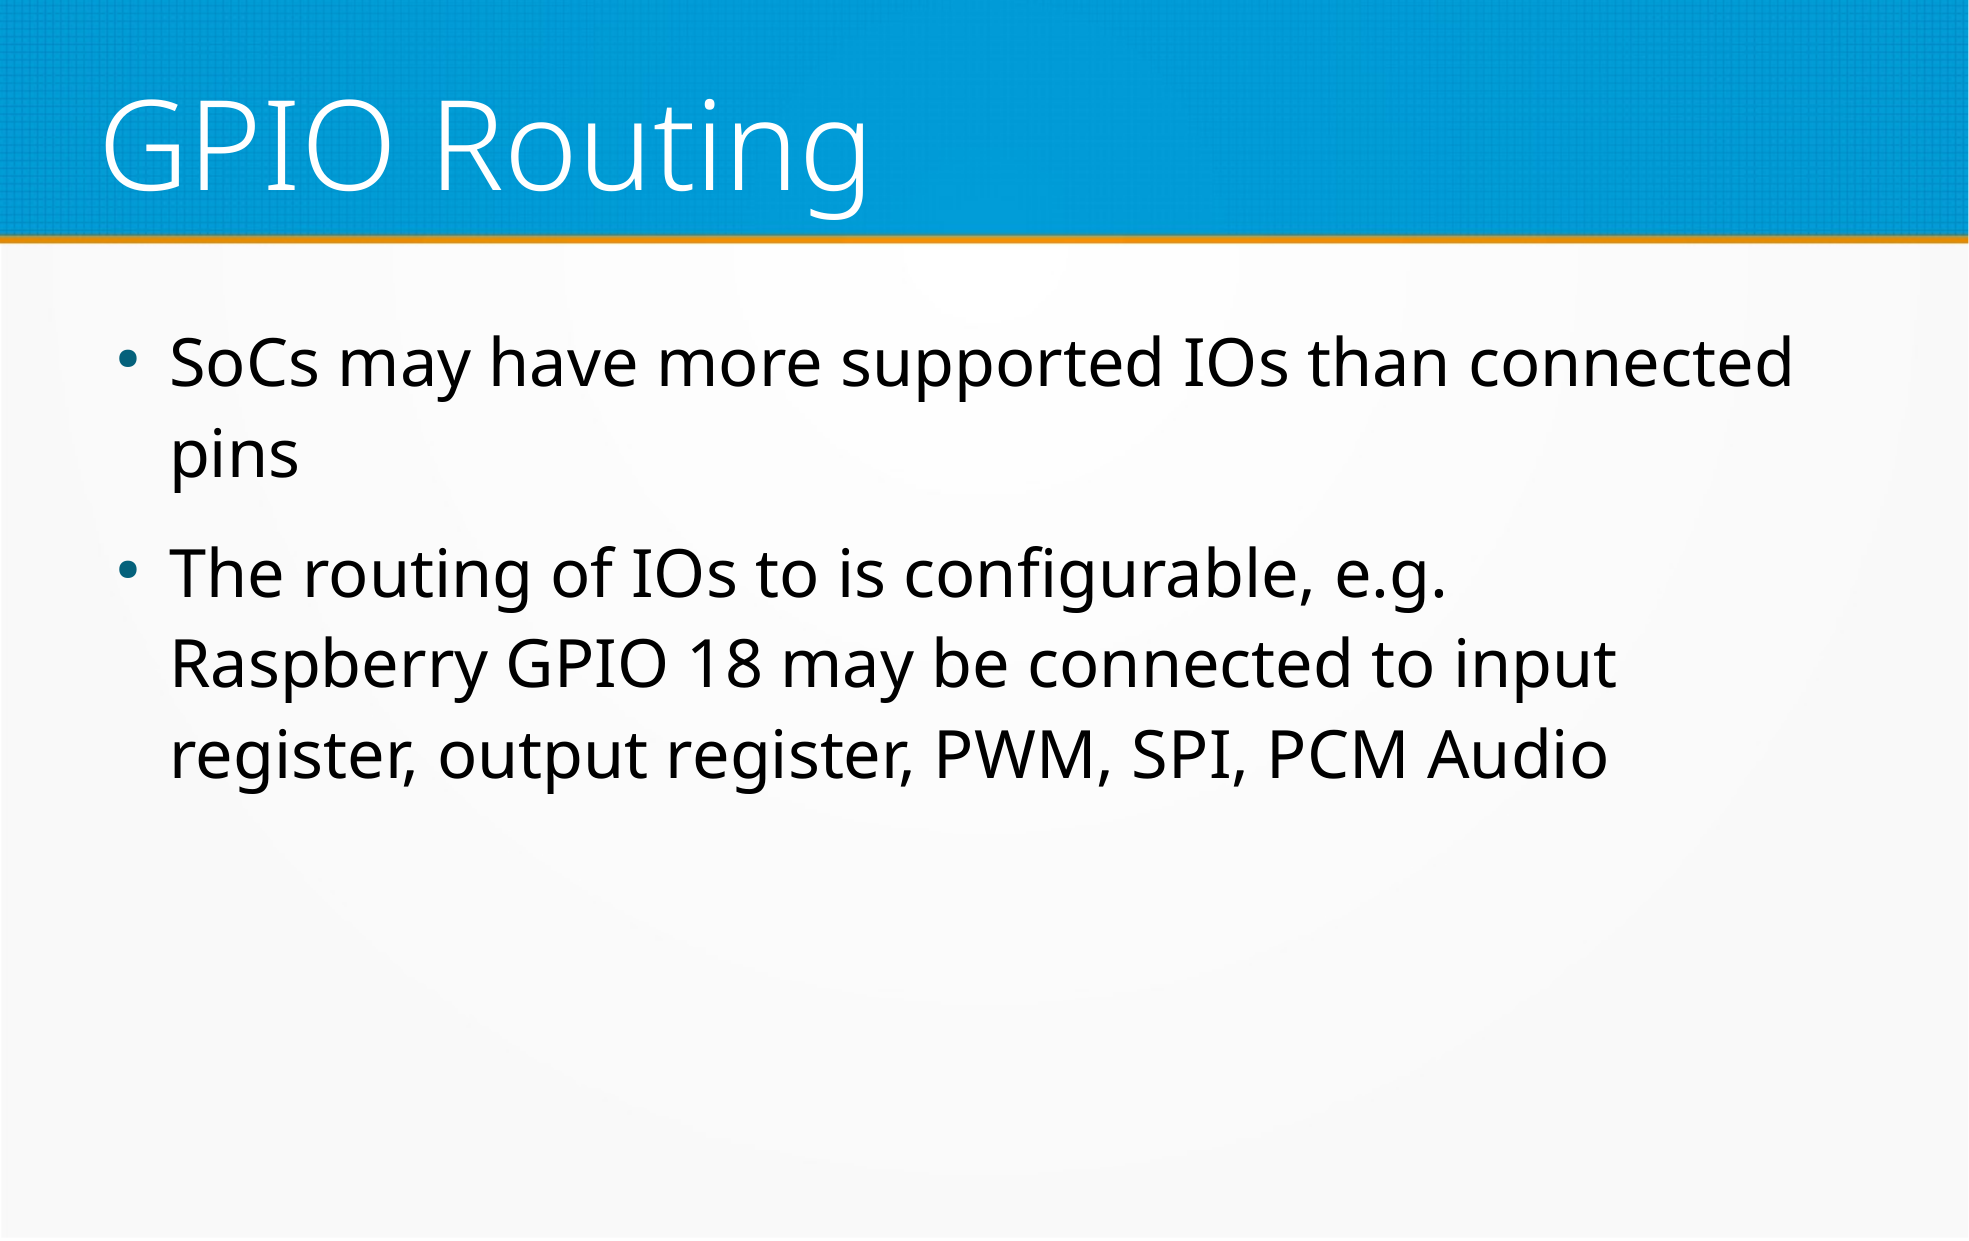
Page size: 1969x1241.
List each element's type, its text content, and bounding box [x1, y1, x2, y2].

title GPIO Routing [98, 19, 1870, 227]
picture [0, 233, 1969, 1241]
list SoCs may have more supported IOs than connected pins The routing of IOs to is configurable, e.g. Raspberry GPIO 18 may be connected to input register, output register, PWM, SPI, PCM Audio [98, 315, 1861, 1081]
